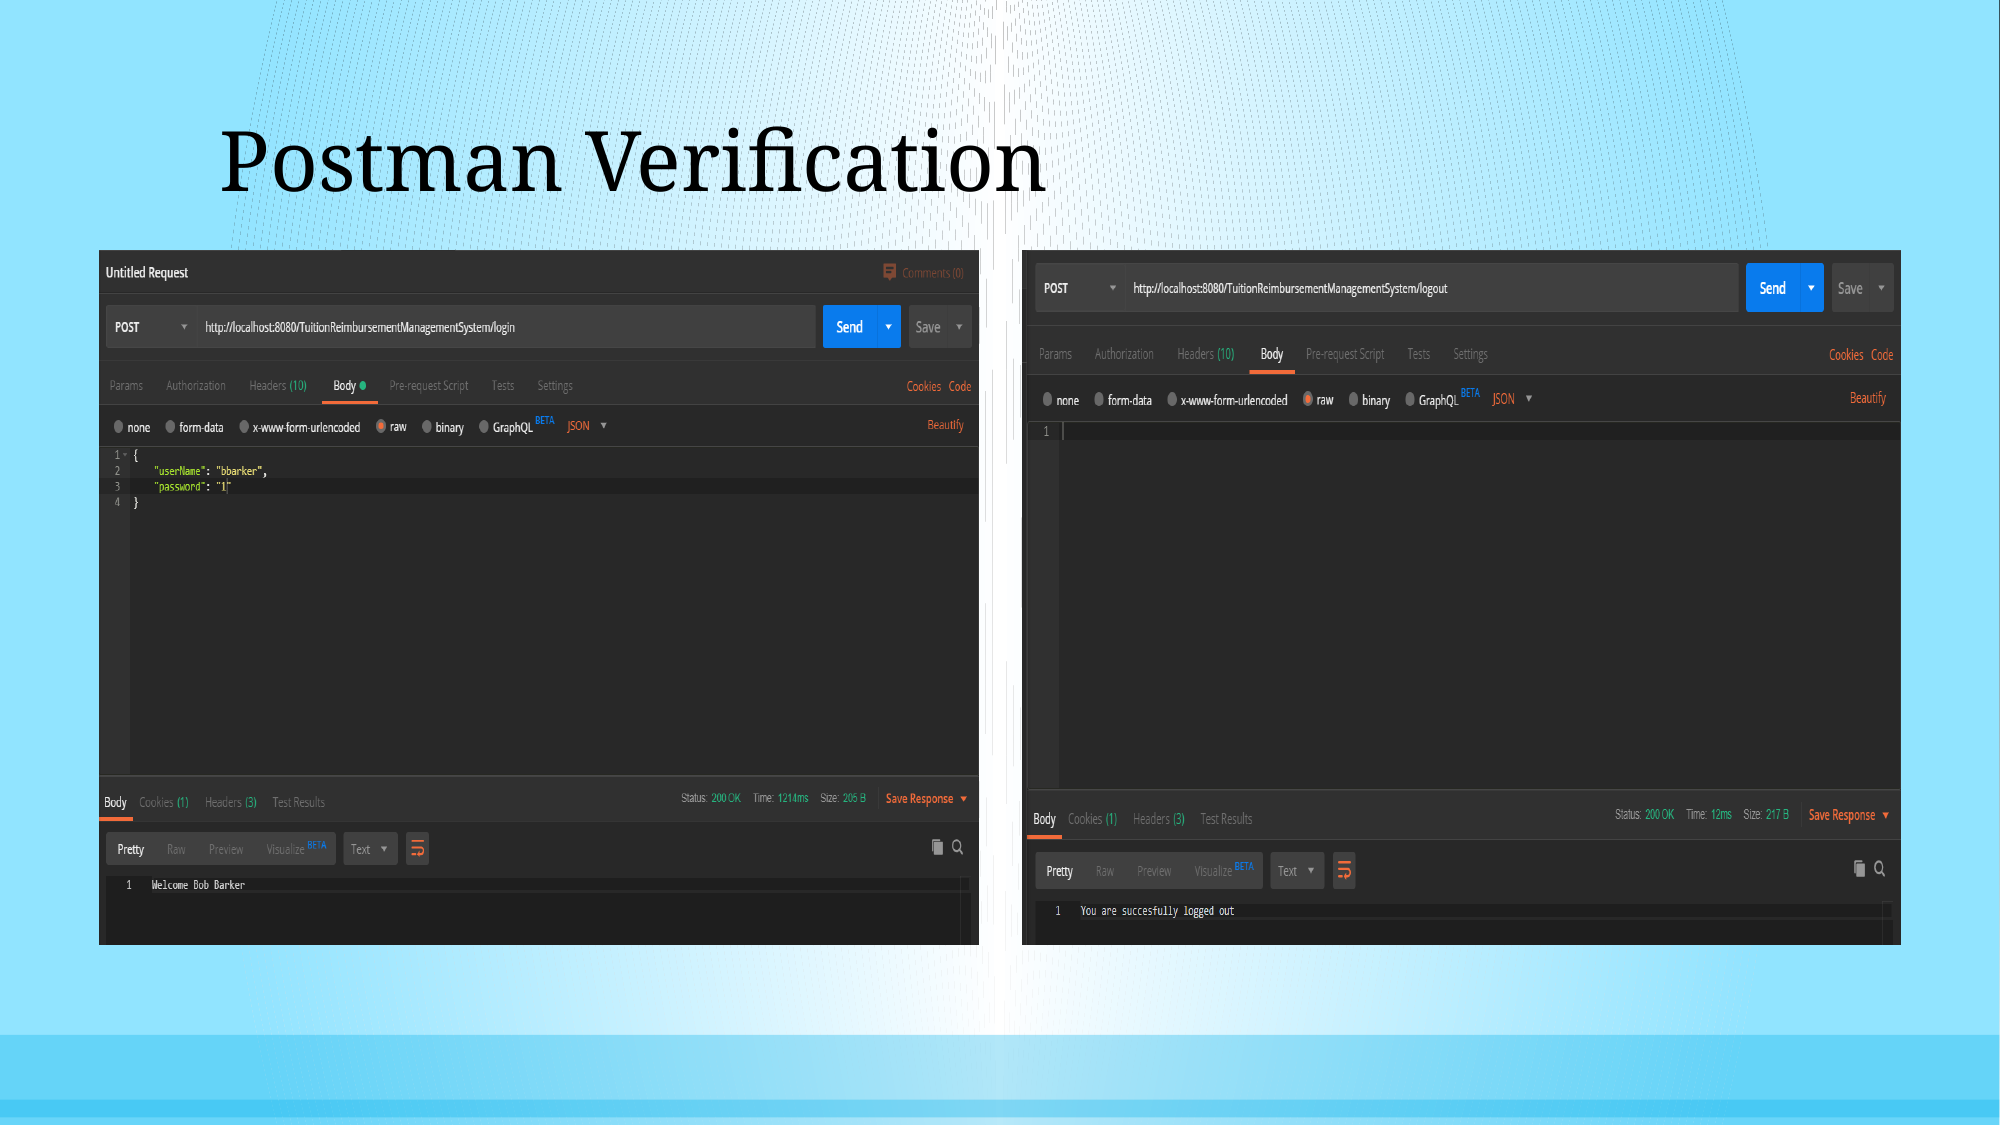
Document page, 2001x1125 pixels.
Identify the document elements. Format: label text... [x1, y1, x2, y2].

picture [1022, 250, 1901, 946]
title Postman Verification [219, 71, 1780, 251]
picture [99, 250, 979, 946]
